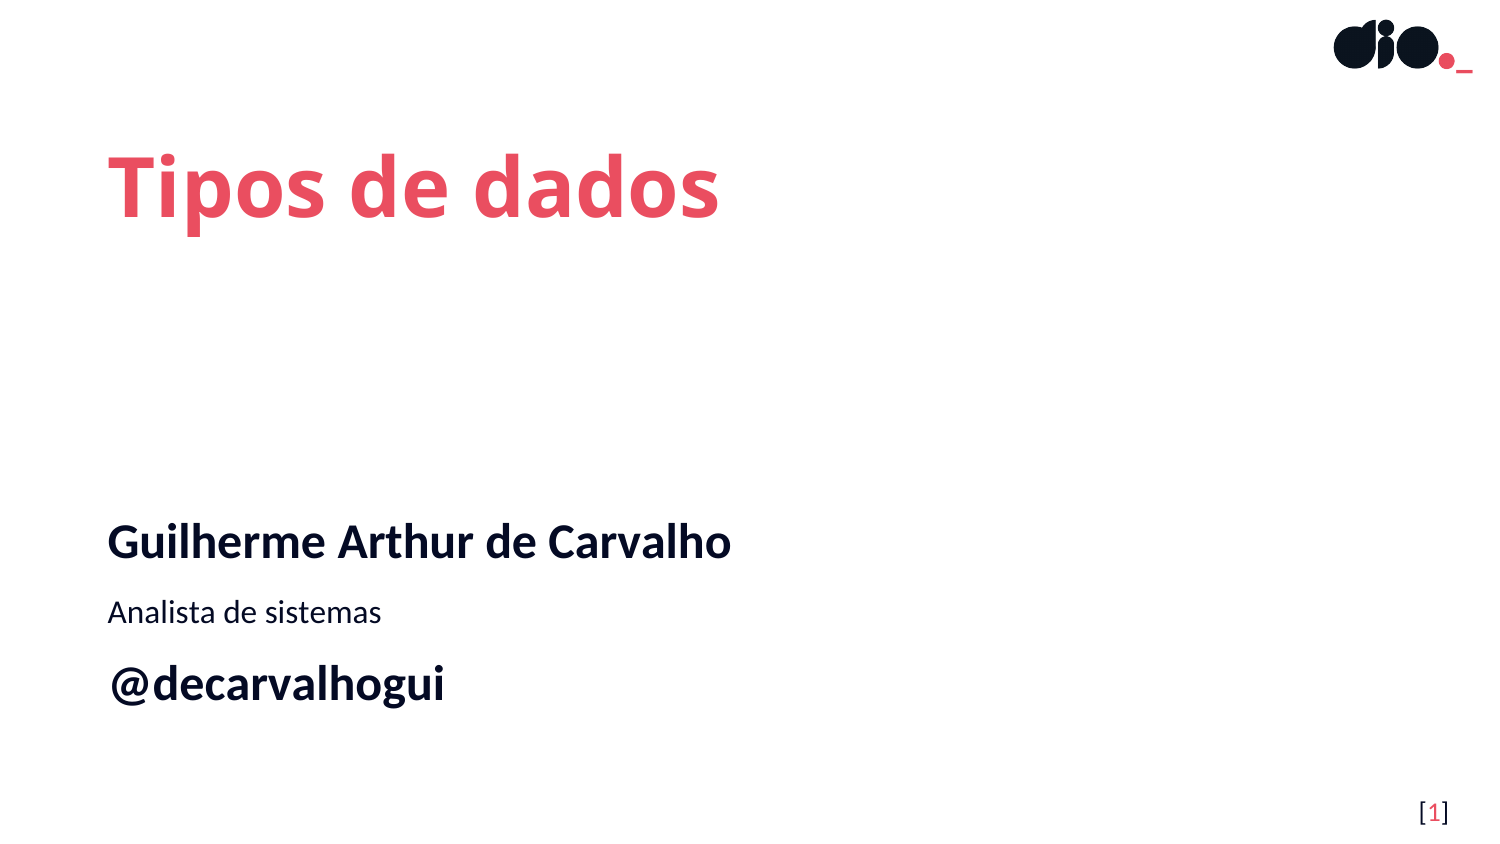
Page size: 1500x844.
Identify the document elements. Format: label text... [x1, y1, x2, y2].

text_box [] [1403, 779, 1494, 844]
text_box Guilherme Arthur de Carvalho Analista de sistemas @decarvalhogui [92, 493, 1203, 812]
text_box Tipos de dados [92, 104, 1404, 422]
